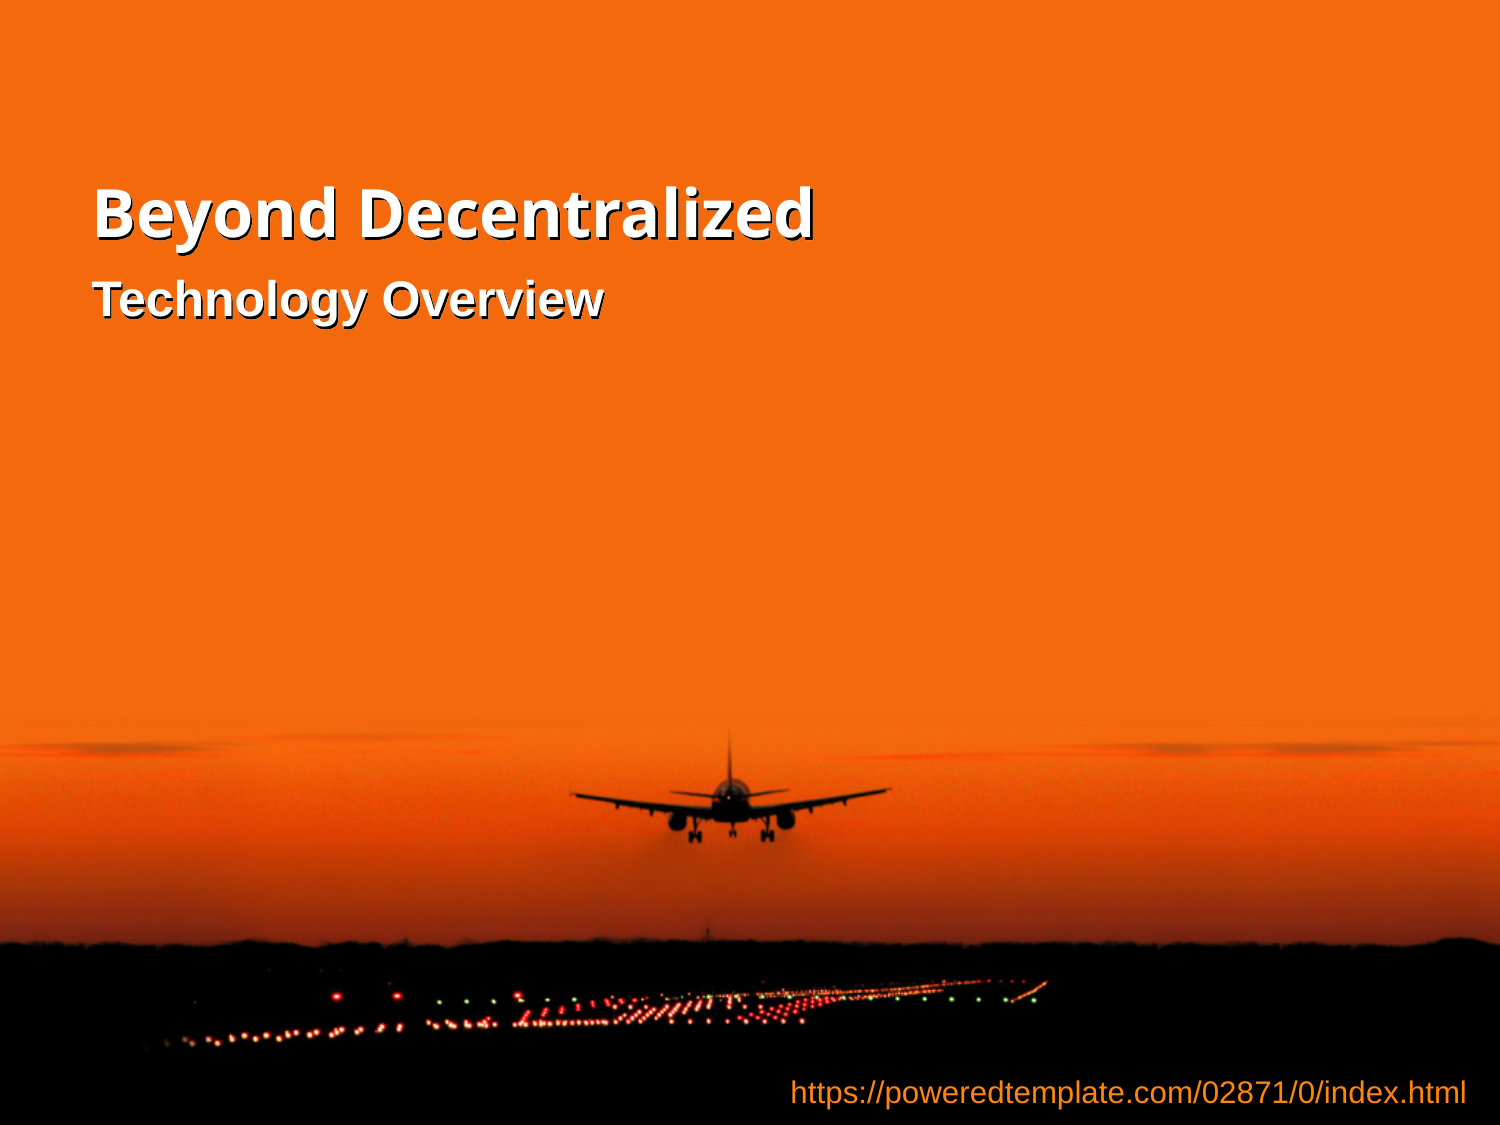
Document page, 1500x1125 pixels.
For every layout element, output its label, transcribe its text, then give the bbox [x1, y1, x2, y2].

title Beyond Decentralized [76, 148, 1252, 259]
text_box https://poweredtemplate.com/02871/0/index.html [775, 1065, 1500, 1125]
subtitle Technology Overview [76, 259, 1252, 374]
picture [0, 0, 1500, 1125]
